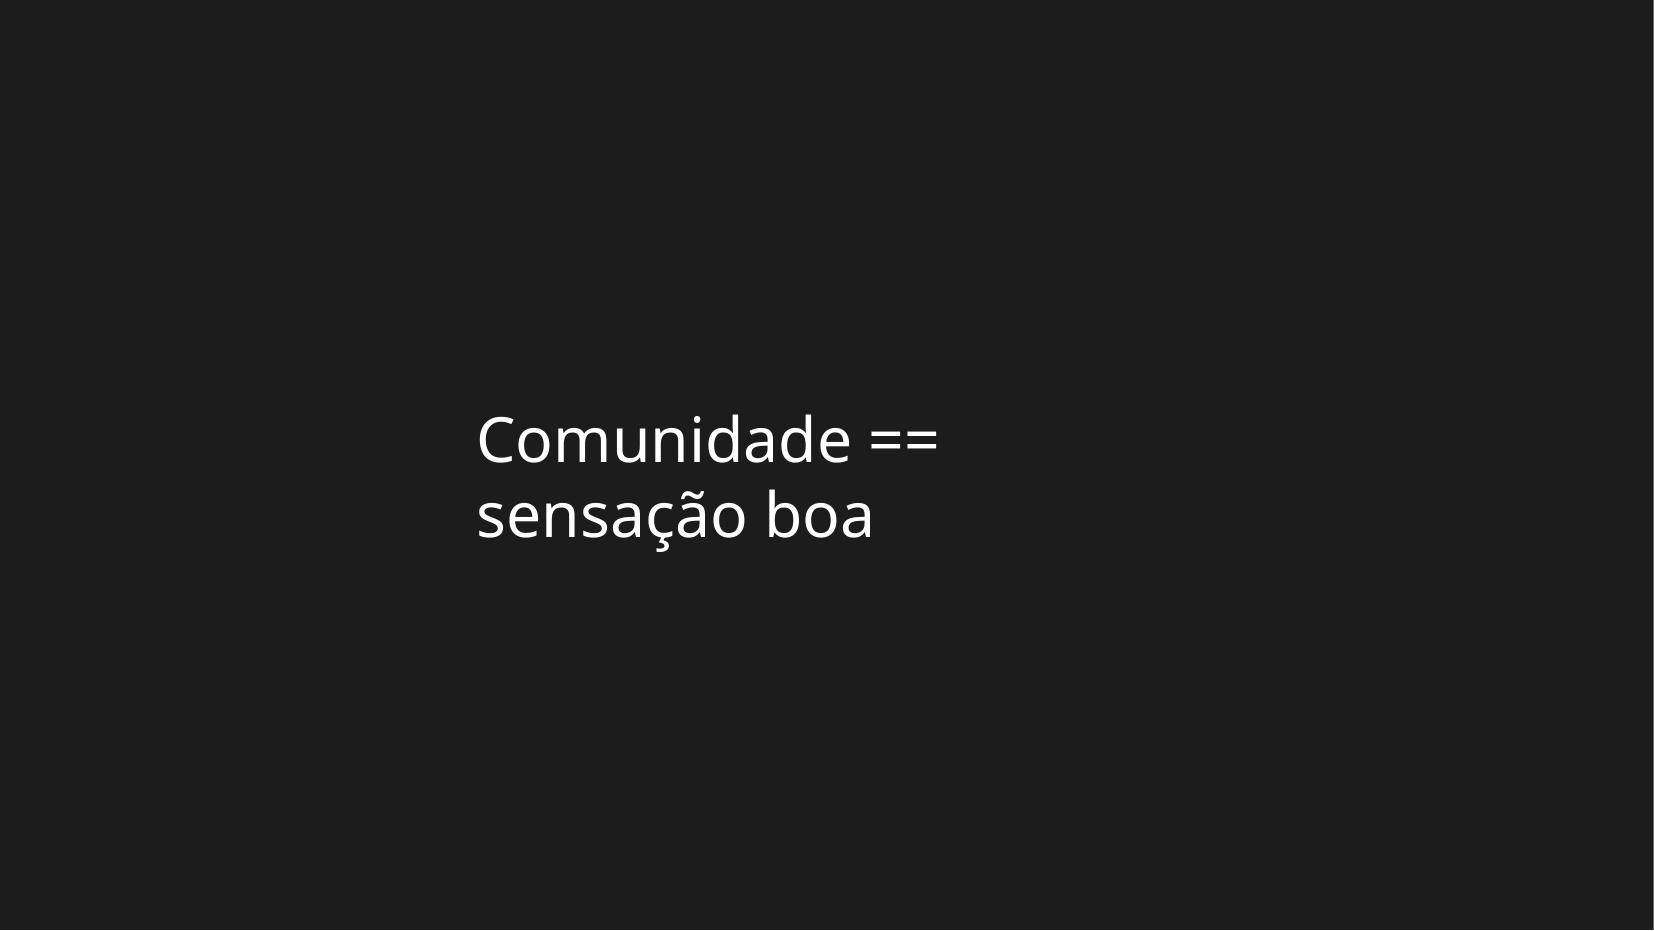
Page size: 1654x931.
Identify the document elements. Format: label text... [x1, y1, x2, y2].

text_box Comunidade == sensação boa [461, 392, 1193, 538]
